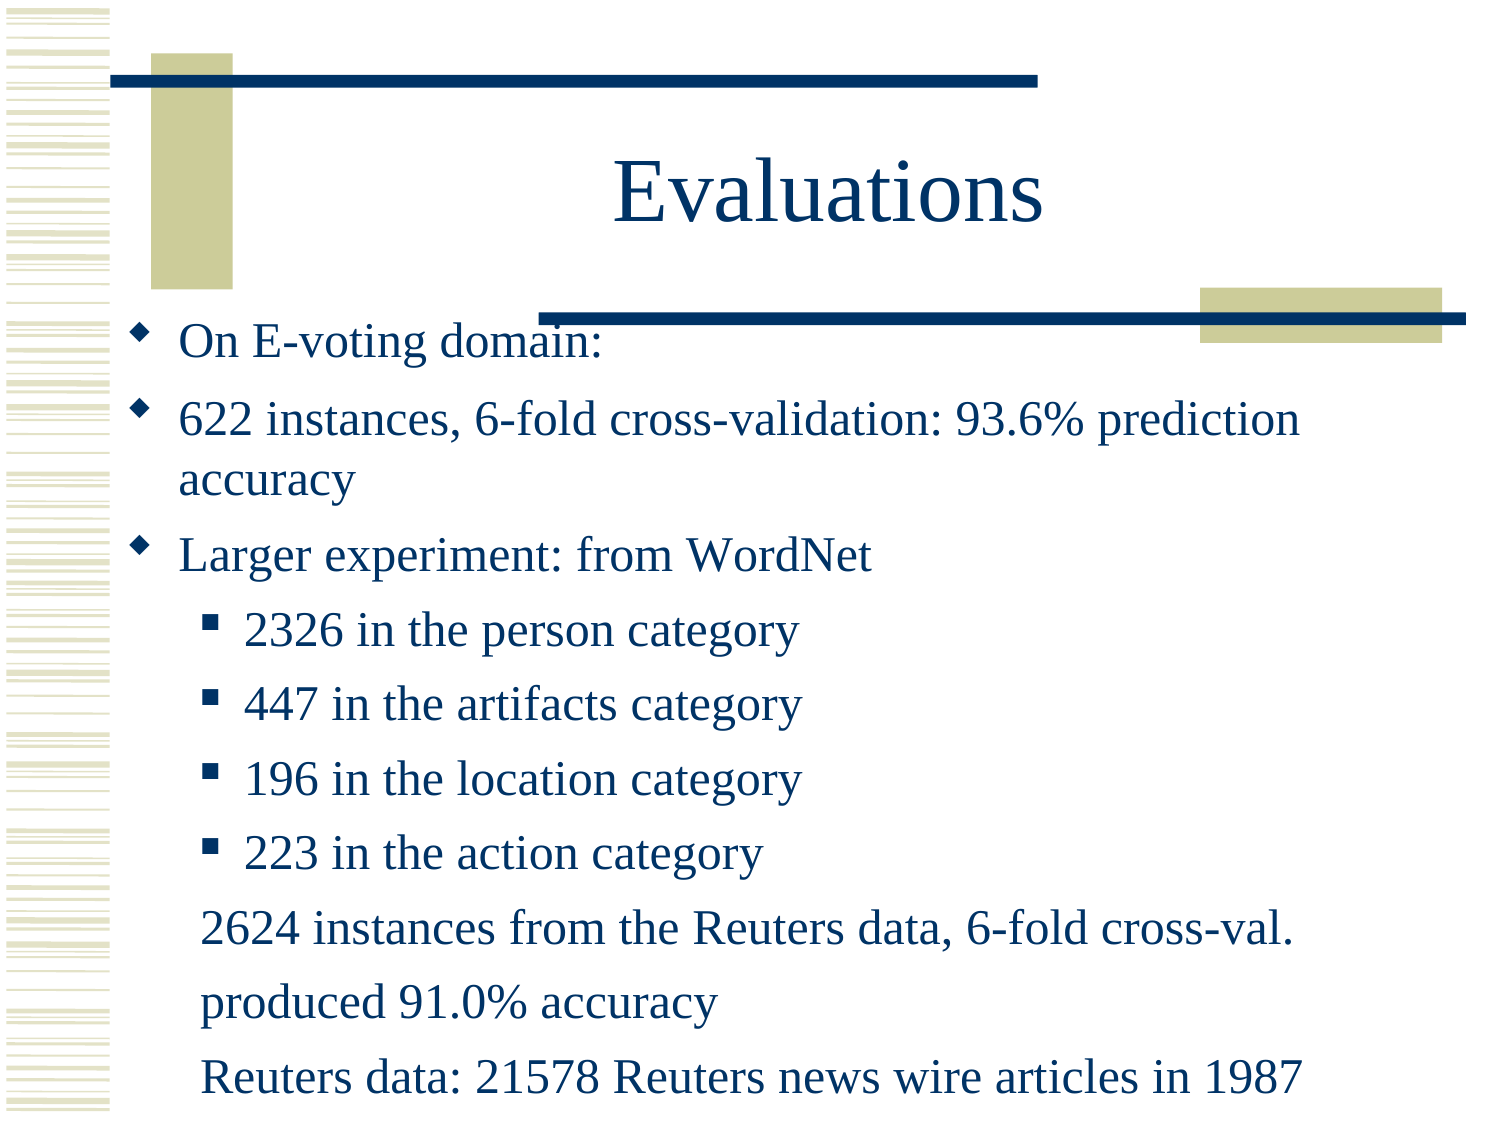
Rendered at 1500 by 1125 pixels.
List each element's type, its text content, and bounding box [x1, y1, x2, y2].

title Evaluations [224, 86, 1434, 301]
list On E-voting domain: 622 instances, 6-fold cross-validation: 93.6% prediction accuracy Larger experiment: from WordNet 2326 in the person category 447 in the artifacts category 196 in the location category 223 in the action category 2624 instances from the Reuters data, 6-fold cross-val. produced 91.0% accuracy Reuters data: 21578 Reuters news wire articles in 1987 [125, 312, 1429, 1125]
